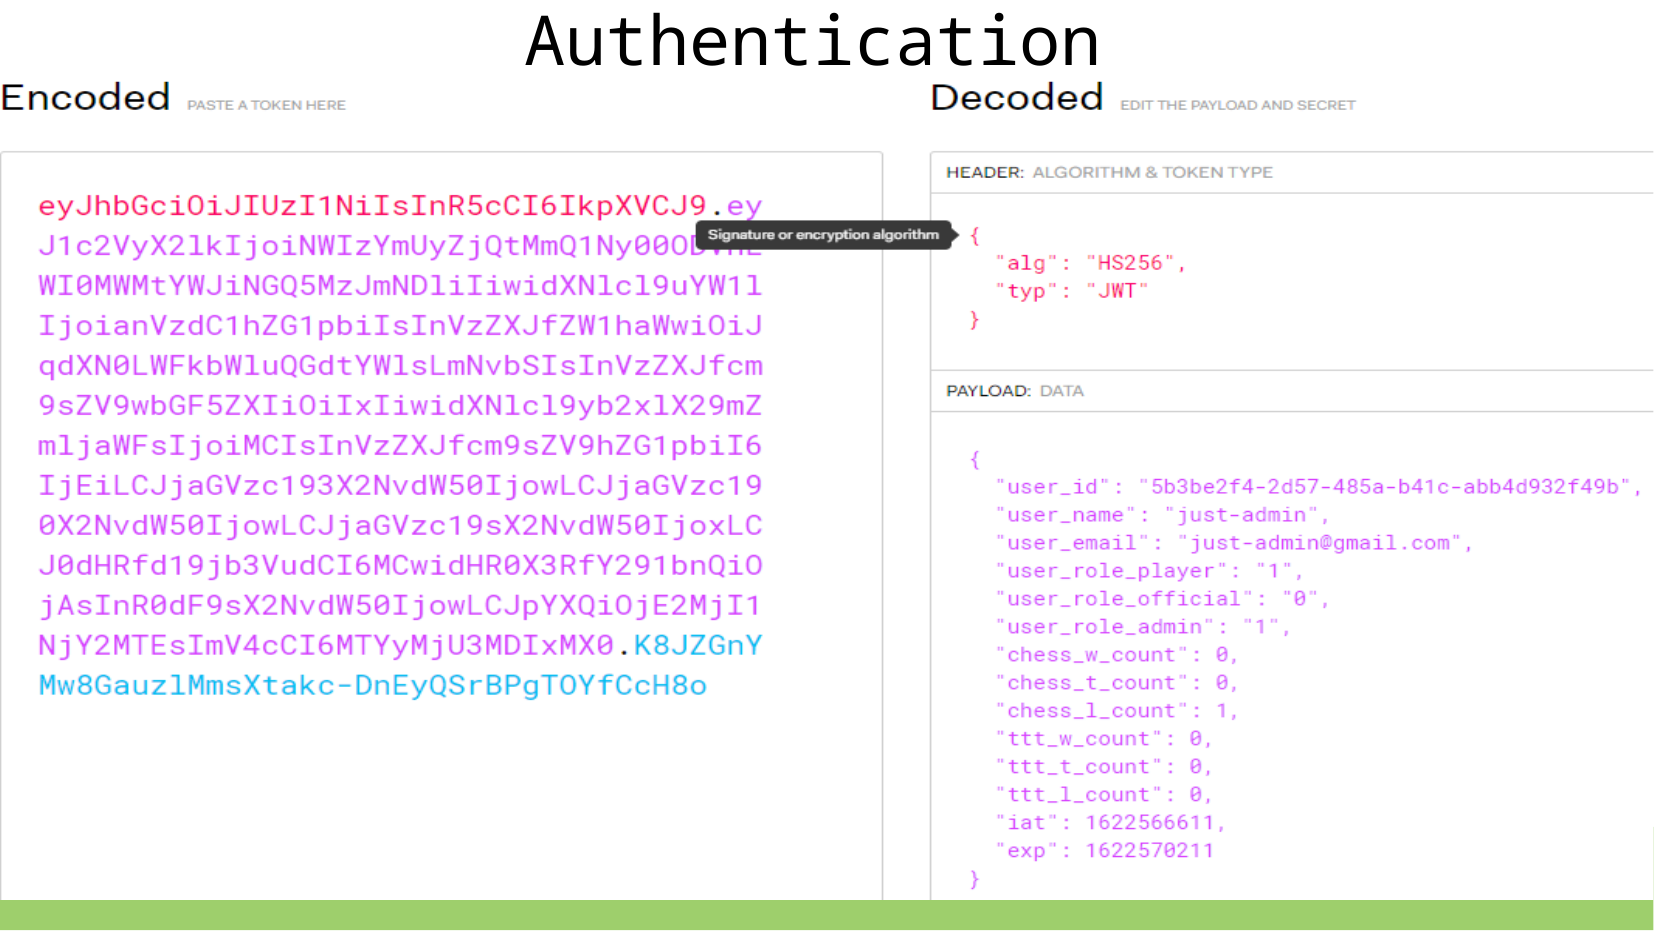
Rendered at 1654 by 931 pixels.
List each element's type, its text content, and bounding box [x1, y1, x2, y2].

title Authentication [75, 0, 1552, 74]
picture [0, 74, 1654, 901]
